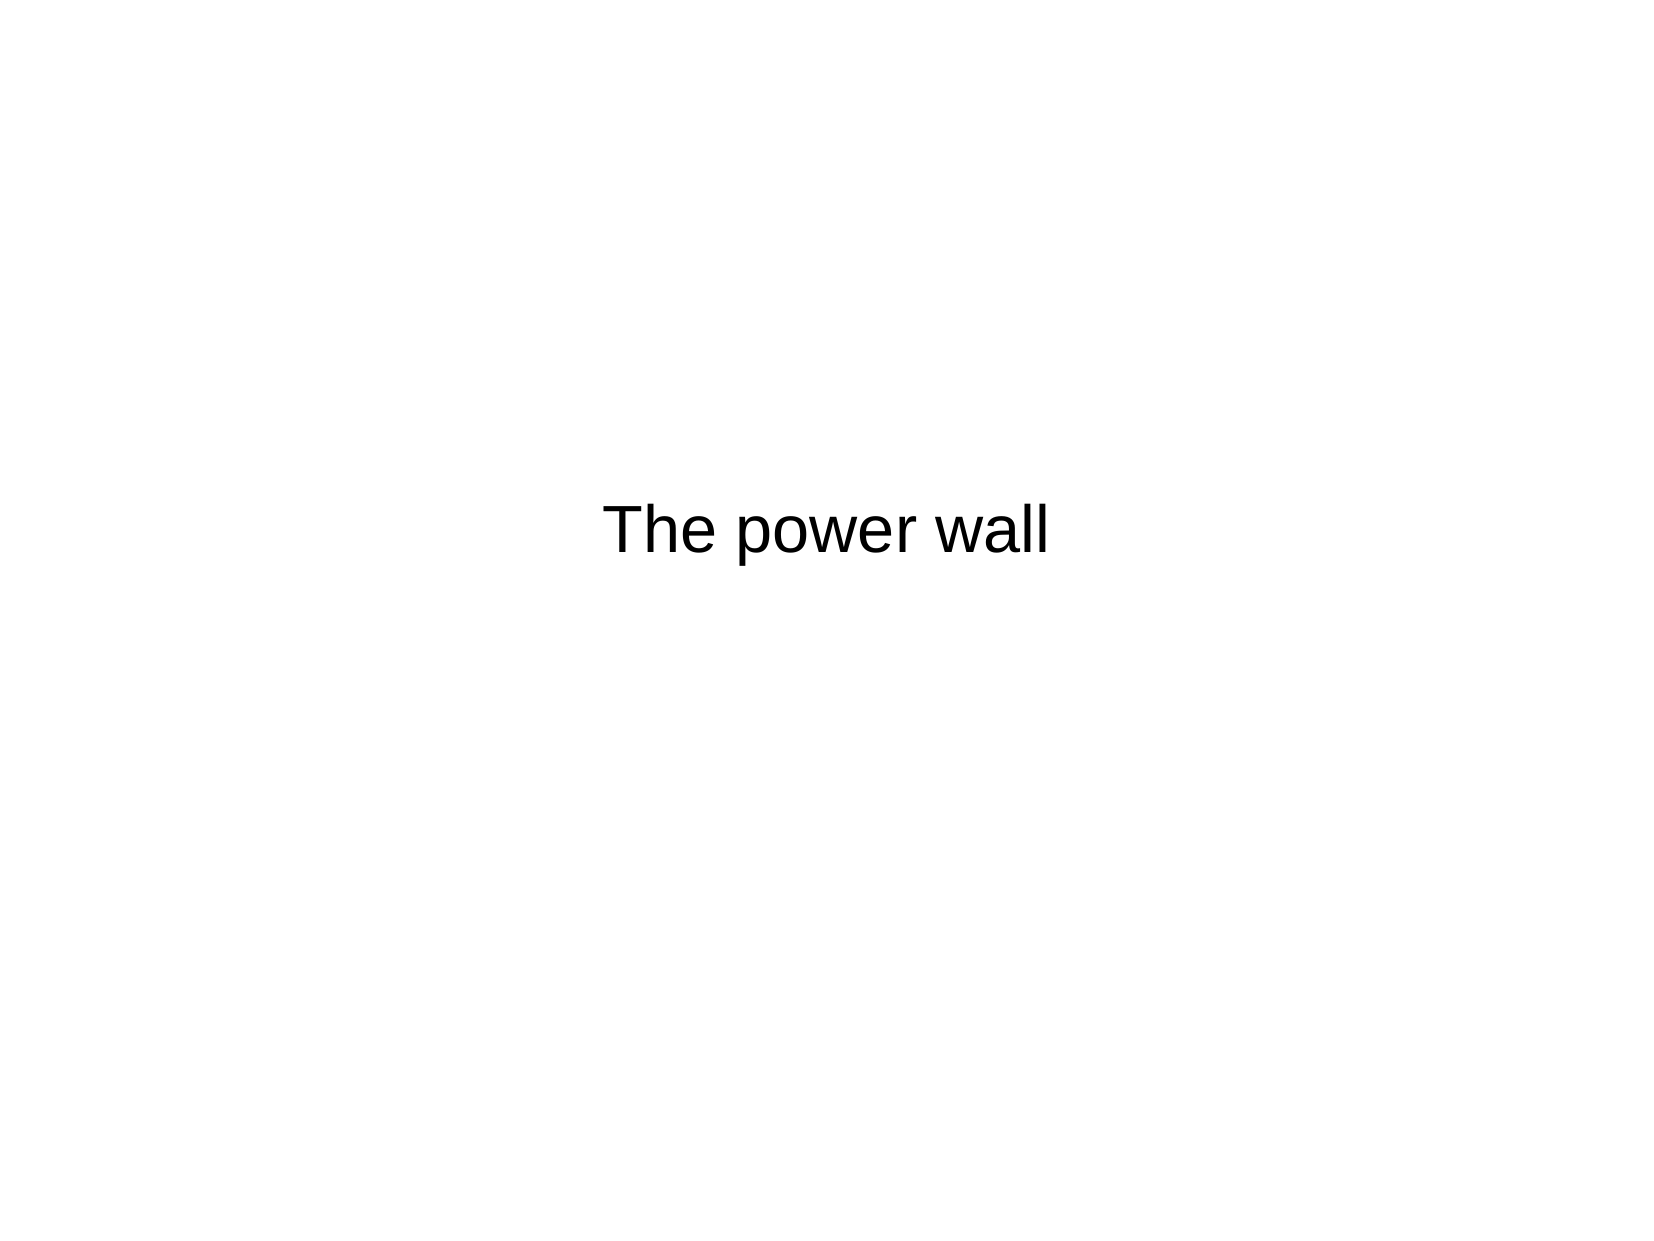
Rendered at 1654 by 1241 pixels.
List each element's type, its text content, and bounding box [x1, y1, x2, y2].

subtitle The power wall [82, 49, 1571, 1010]
